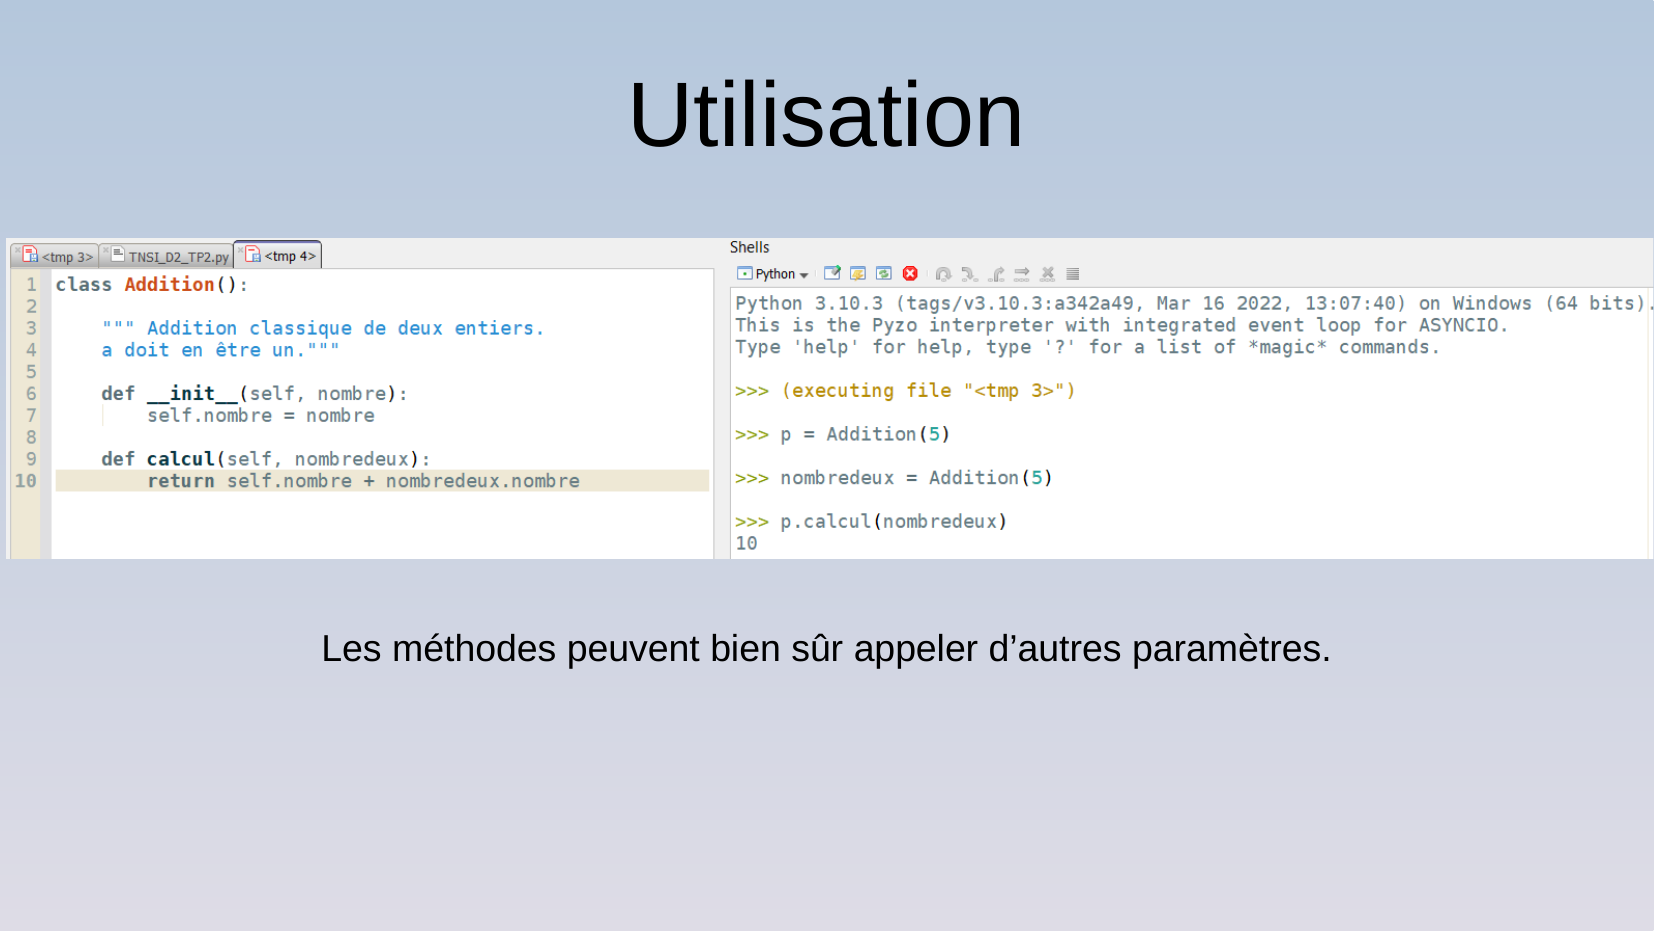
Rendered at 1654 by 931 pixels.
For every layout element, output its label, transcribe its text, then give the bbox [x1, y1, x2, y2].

text_box Les méthodes peuvent bien sûr appeler d’autres paramètres. [0, 620, 1654, 677]
title Utilisation [82, 37, 1571, 193]
picture [6, 238, 1654, 559]
